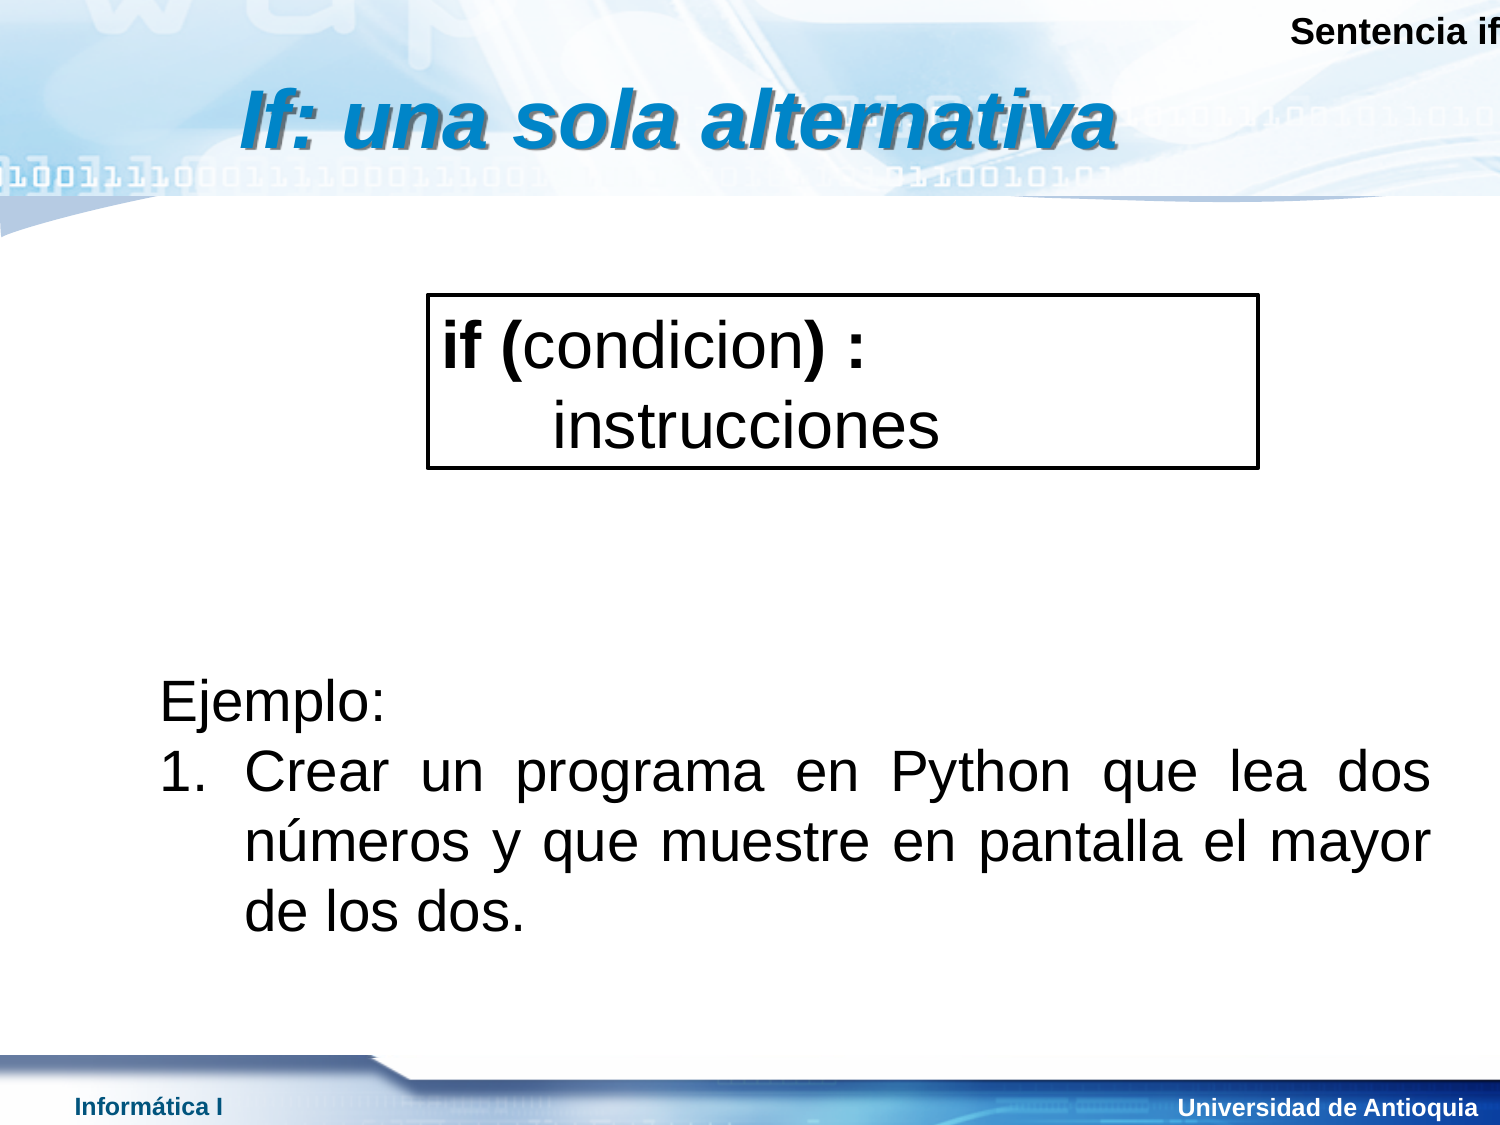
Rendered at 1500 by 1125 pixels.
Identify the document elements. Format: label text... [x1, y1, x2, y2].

picture [0, 1055, 1500, 1125]
text_box if (condicion) : instrucciones [427, 294, 1258, 469]
text_box Sentencia if [1276, 0, 1500, 59]
text_box Ejemplo: Crear un programa en Python que lea dos números y que muestre en pantalla el mayor de los dos. [146, 655, 1447, 950]
title If: una sola alternativa [224, 57, 1438, 150]
picture [0, 0, 1500, 196]
